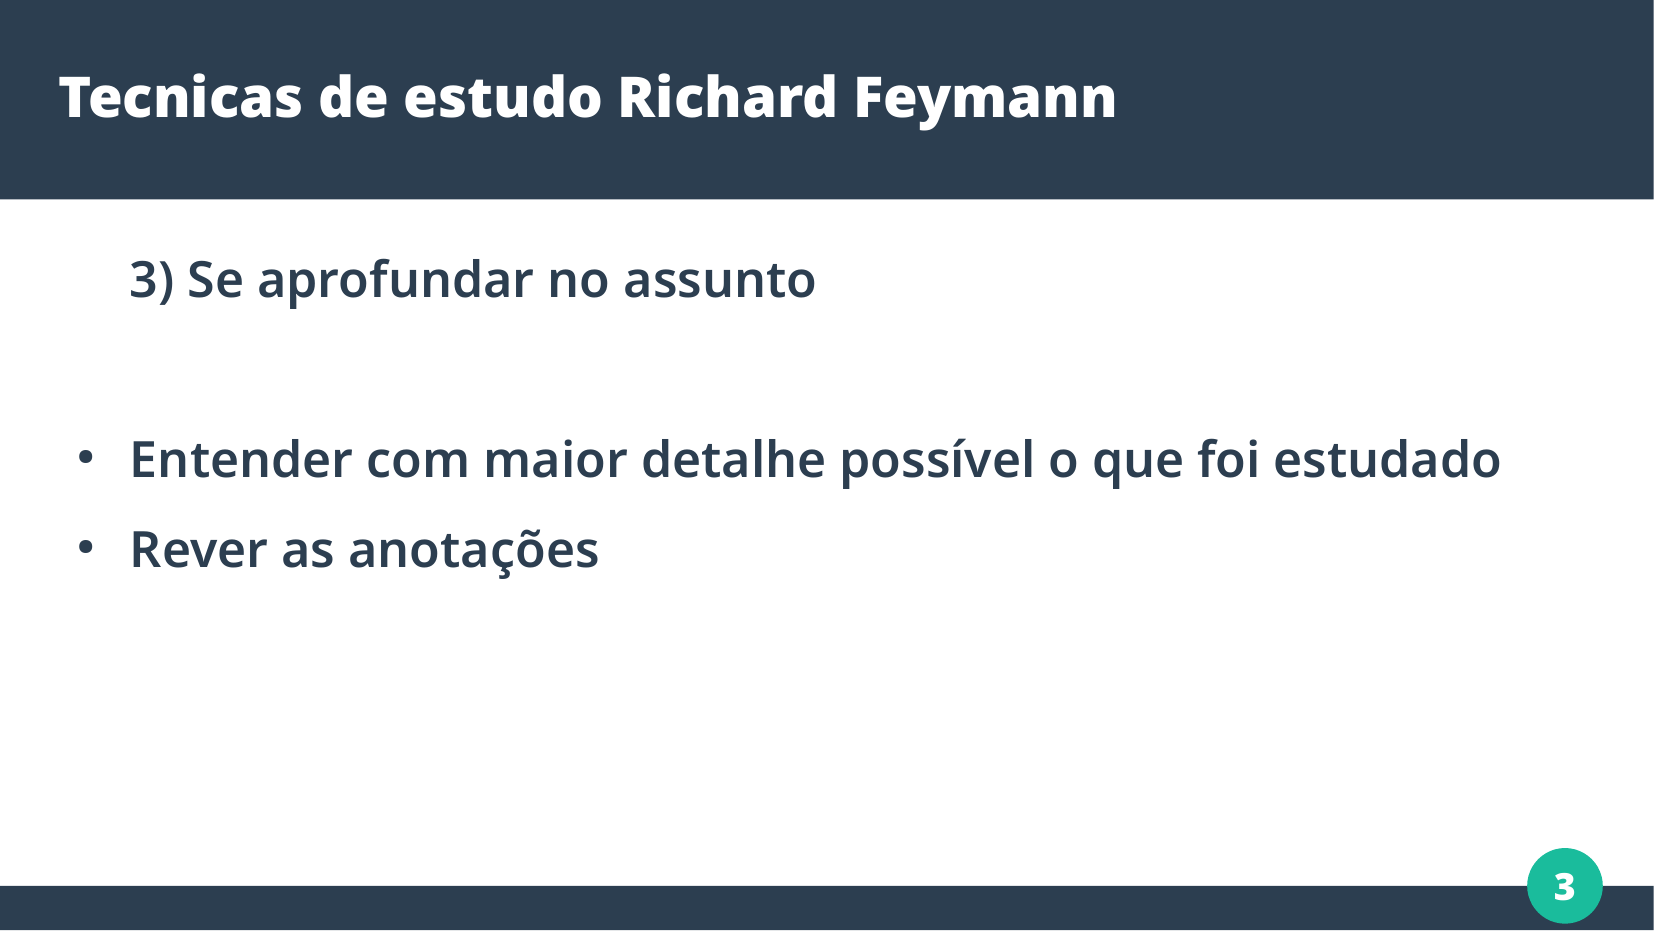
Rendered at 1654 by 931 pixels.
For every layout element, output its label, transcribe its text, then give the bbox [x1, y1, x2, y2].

title Tecnicas de estudo Richard Feymann [59, 37, 1595, 156]
list 3) Se aprofundar no assunto Entender com maior detalhe possível o que foi estudado Rever as anotações [59, 243, 1595, 583]
